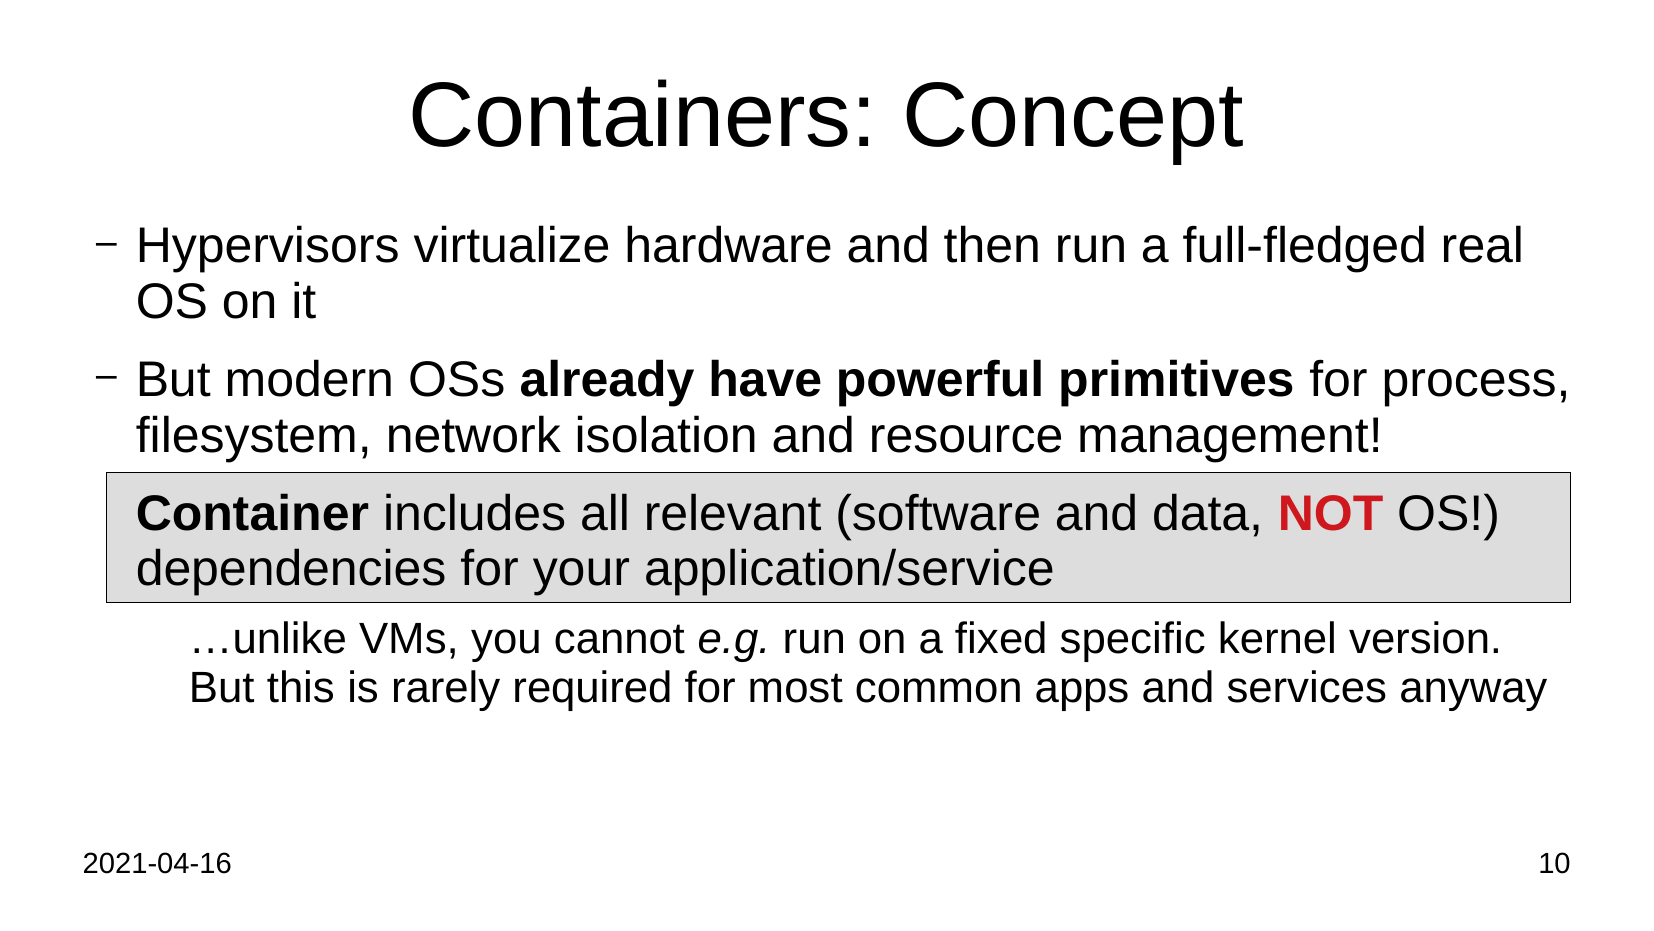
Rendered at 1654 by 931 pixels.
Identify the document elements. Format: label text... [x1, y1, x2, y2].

list Hypervisors virtualize hardware and then run a full-fledged real OS on it But modern OSs already have powerful primitives for process, filesystem, network isolation and resource management! Container includes all relevant (software and data, NOT OS!) dependencies for your application/service …unlike VMs, you cannot e.g. run on a fixed specific kernel version. But this is rarely required for most common apps and services anyway [82, 217, 1571, 758]
title Containers: Concept [82, 37, 1571, 193]
